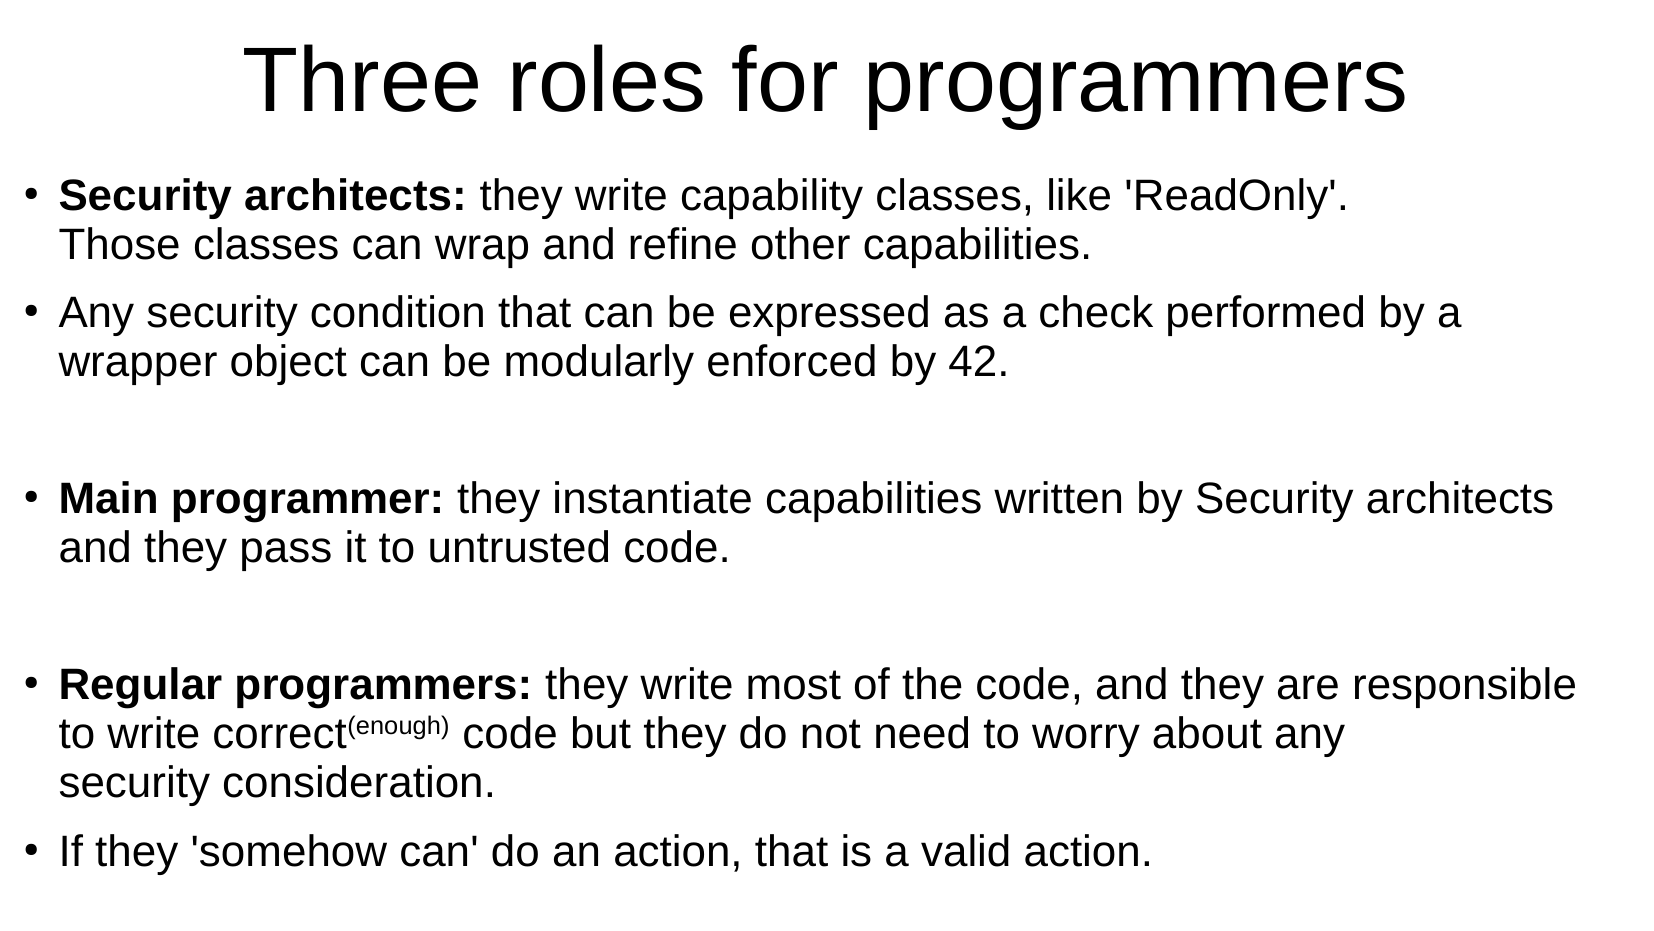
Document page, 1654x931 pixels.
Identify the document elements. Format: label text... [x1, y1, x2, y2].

list Security architects: they write capability classes, like 'ReadOnly'. Those classes can wrap and refine other capabilities. Any security condition that can be expressed as a check performed by a wrapper object can be modularly enforced by 42. Main programmer: they instantiate capabilities written by Security architects and they pass it to untrusted code. Regular programmers: they write most of the code, and they are responsible to write correct(enough) code but they do not need to worry about any security consideration. If they 'somehow can' do an action, that is a valid action. [11, 170, 1583, 883]
title Three roles for programmers [82, 0, 1571, 170]
